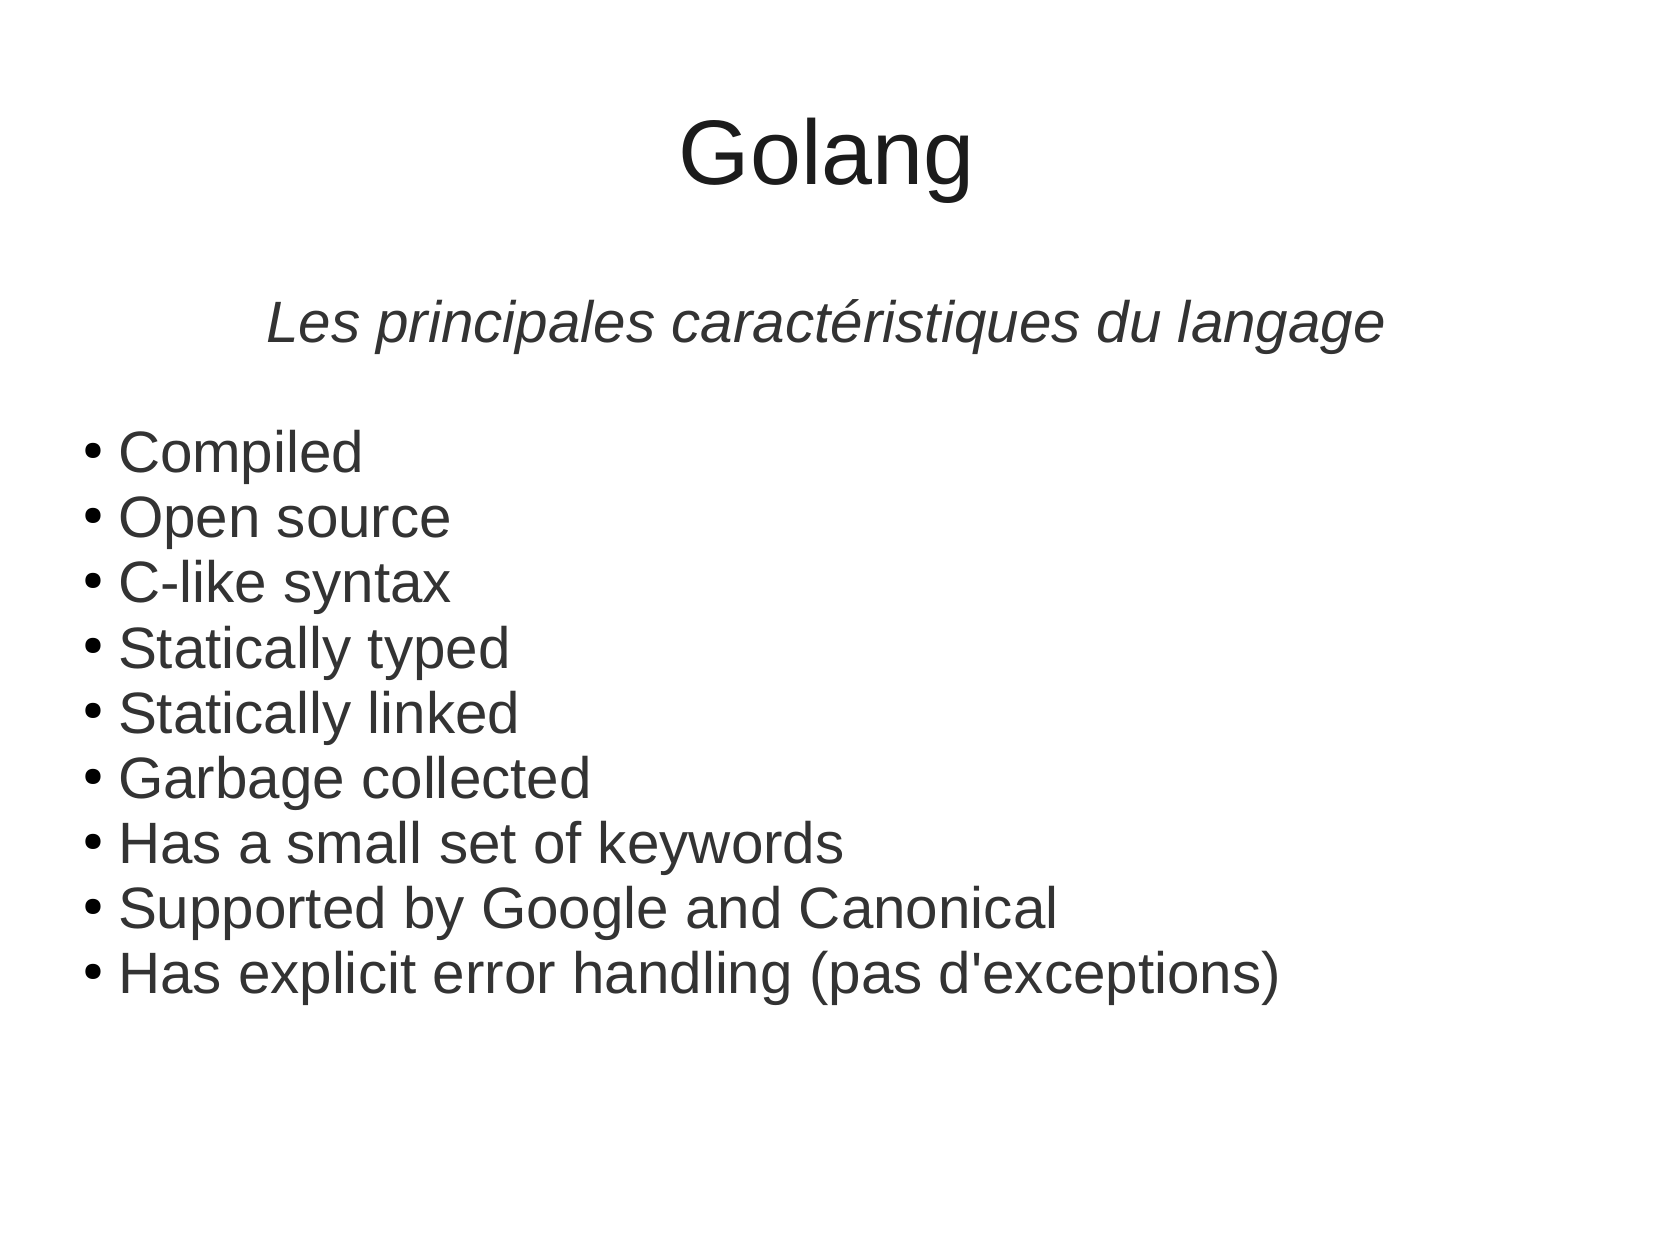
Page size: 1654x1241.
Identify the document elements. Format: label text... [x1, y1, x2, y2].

subtitle Les principales caractéristiques du langage Compiled Open source C-like syntax Statically typed Statically linked Garbage collected Has a small set of keywords Supported by Google and Canonical Has explicit error handling (pas d'exceptions) [82, 290, 1571, 1010]
title Golang [82, 49, 1571, 257]
